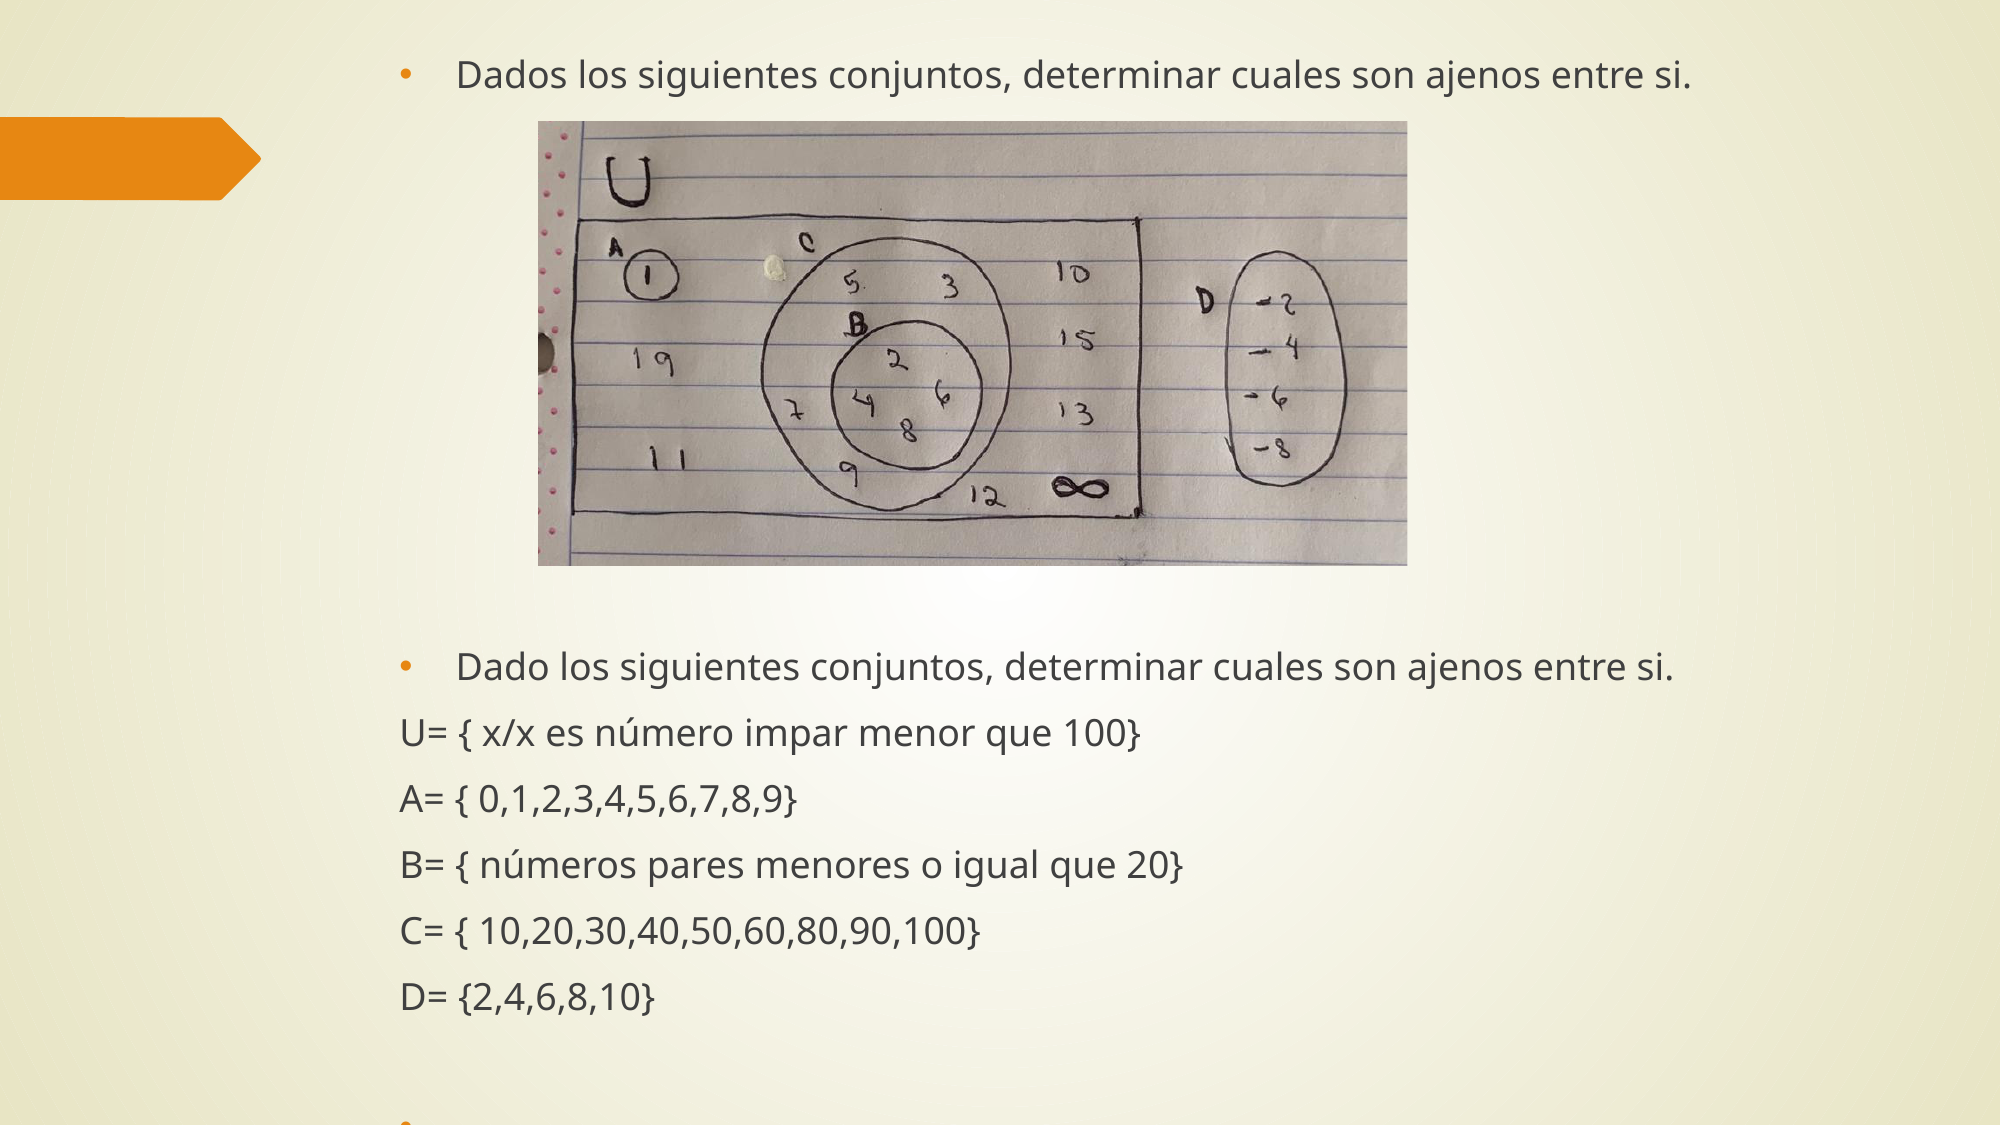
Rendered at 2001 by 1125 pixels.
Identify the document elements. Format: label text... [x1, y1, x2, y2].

list Dados los siguientes conjuntos, determinar cuales son ajenos entre si. Dado los siguientes conjuntos, determinar cuales son ajenos entre si. U= { x/x es número impar menor que 100} A= { 0,1,2,3,4,5,6,7,8,9} B= { números pares menores o igual que 20} C= { 10,20,30,40,50,60,80,90,100} D= {2,4,6,8,10} [384, 43, 1888, 1096]
picture [538, 121, 1408, 566]
